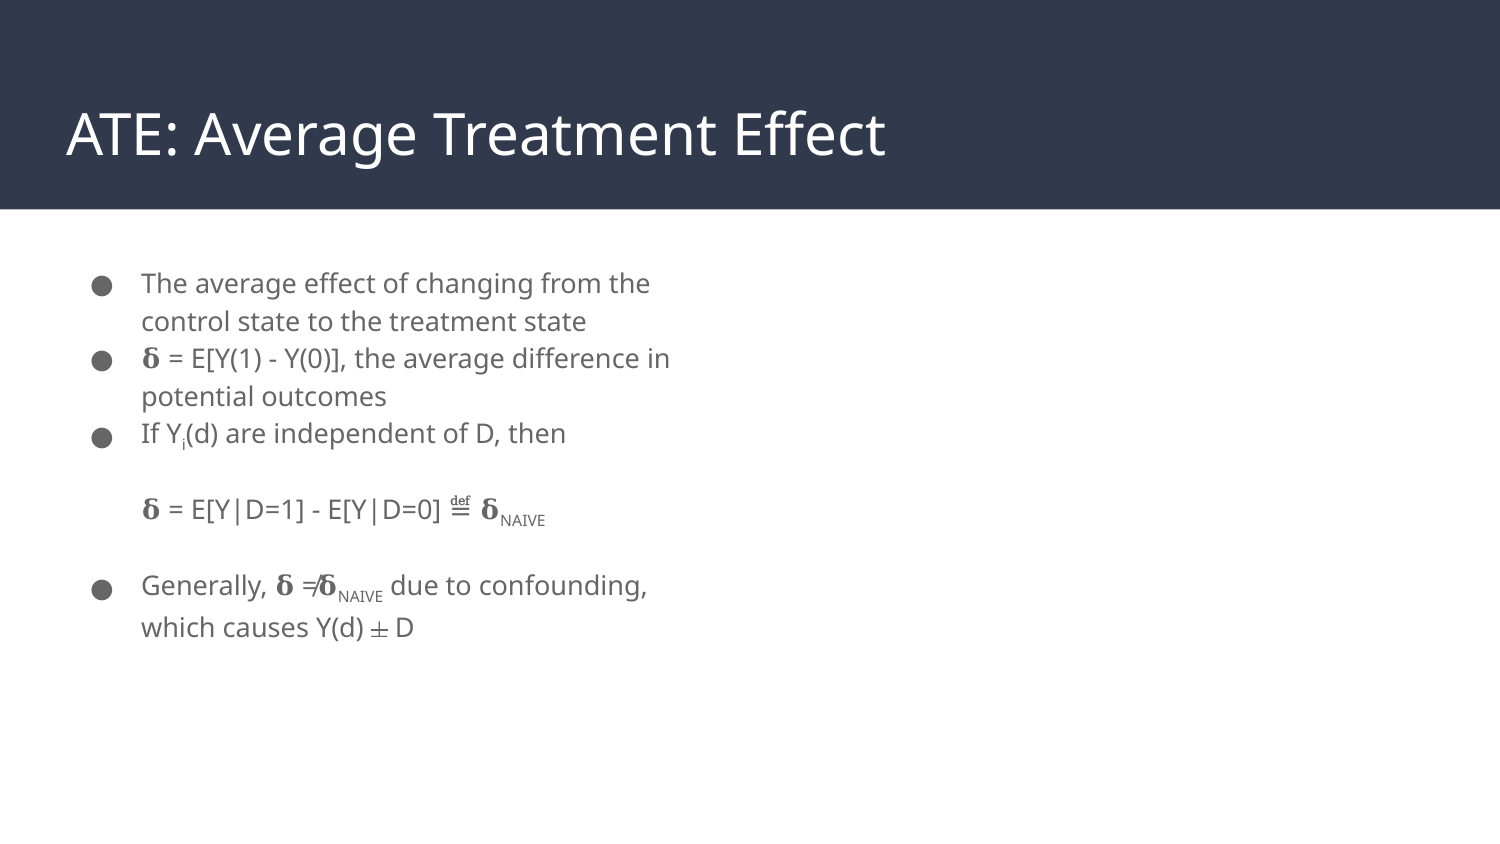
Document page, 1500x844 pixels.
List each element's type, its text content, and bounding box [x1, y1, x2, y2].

title ATE: Average Treatment Effect [51, 82, 1449, 185]
list The average effect of changing from the control state to the treatment state 𝛅 = E[Y(1) - Y(0)], the average difference in potential outcomes If Yi(d) are independent of D, then 𝛅 = E[Y|D=1] - E[Y|D=0] ≝ 𝛅NAIVE Generally, 𝛅 ≠𝛅NAIVE due to confounding, which causes Y(d) ⟂ D [51, 247, 708, 752]
